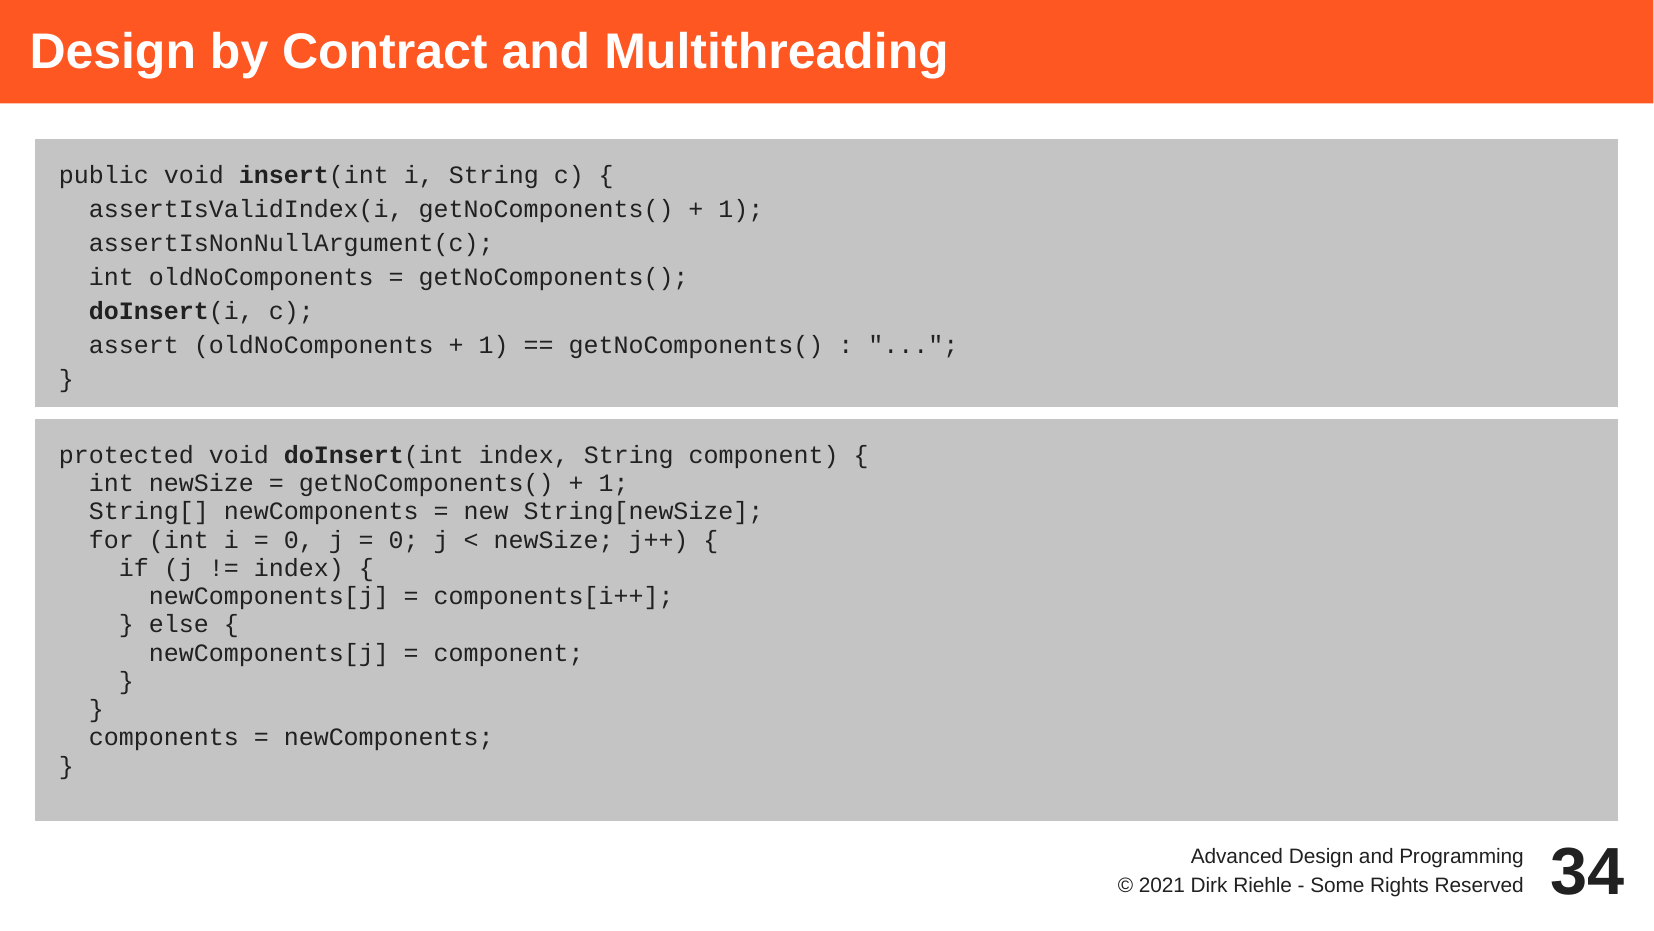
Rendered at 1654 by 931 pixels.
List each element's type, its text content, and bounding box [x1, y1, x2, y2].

list protected void doInsert(int index, String component) { int newSize = getNoComponents() + 1; String[] newComponents = new String[newSize]; for (int i = 0, j = 0; j < newSize; j++) { if (j != index) { newComponents[j] = components[i++]; } else { newComponents[j] = component; } } components = newComponents; } [29, 413, 1625, 827]
list public void insert(int i, String c) { assertIsValidIndex(i, getNoComponents() + 1); assertIsNonNullArgument(c); int oldNoComponents = getNoComponents(); doInsert(i, c); assert (oldNoComponents + 1) == getNoComponents() : "..."; } [29, 132, 1625, 407]
title Design by Contract and Multithreading [0, 0, 1654, 104]
